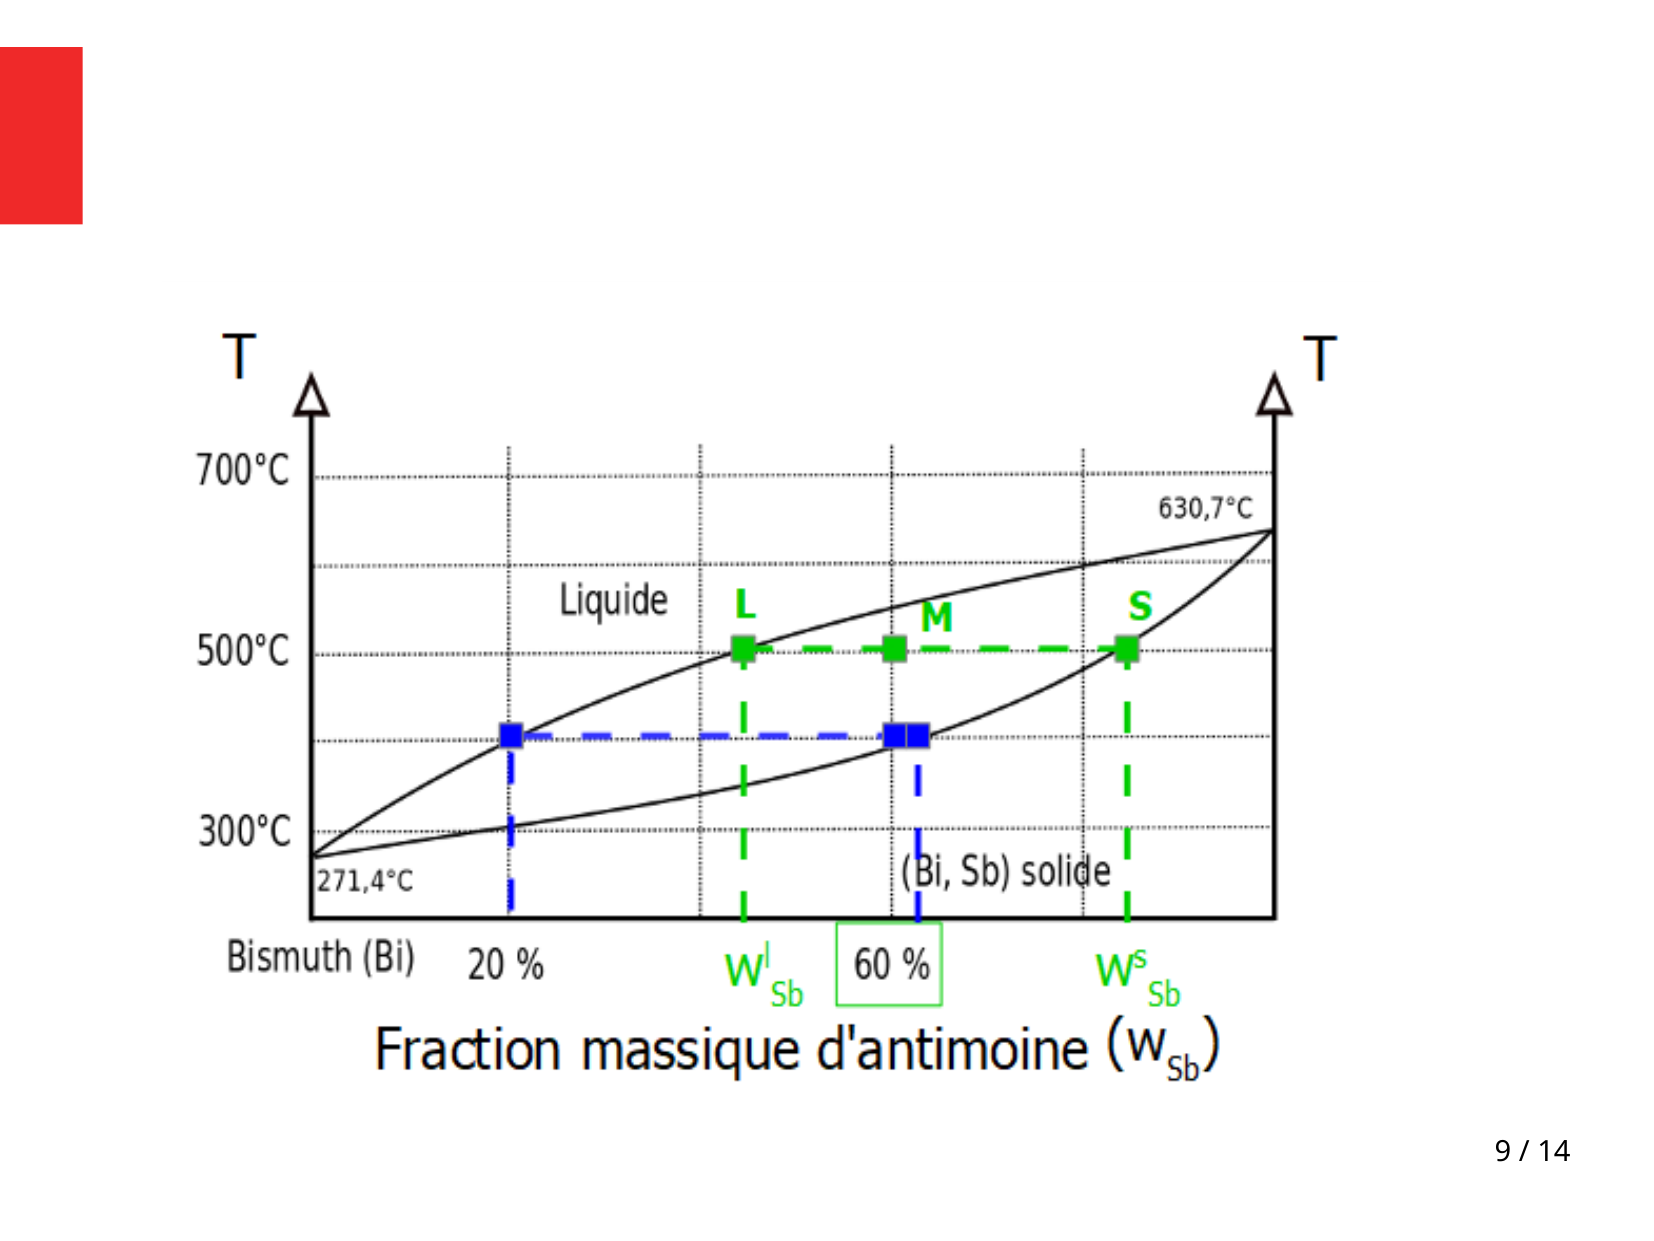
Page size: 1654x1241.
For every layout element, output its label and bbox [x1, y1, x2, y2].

picture [162, 280, 1382, 1123]
